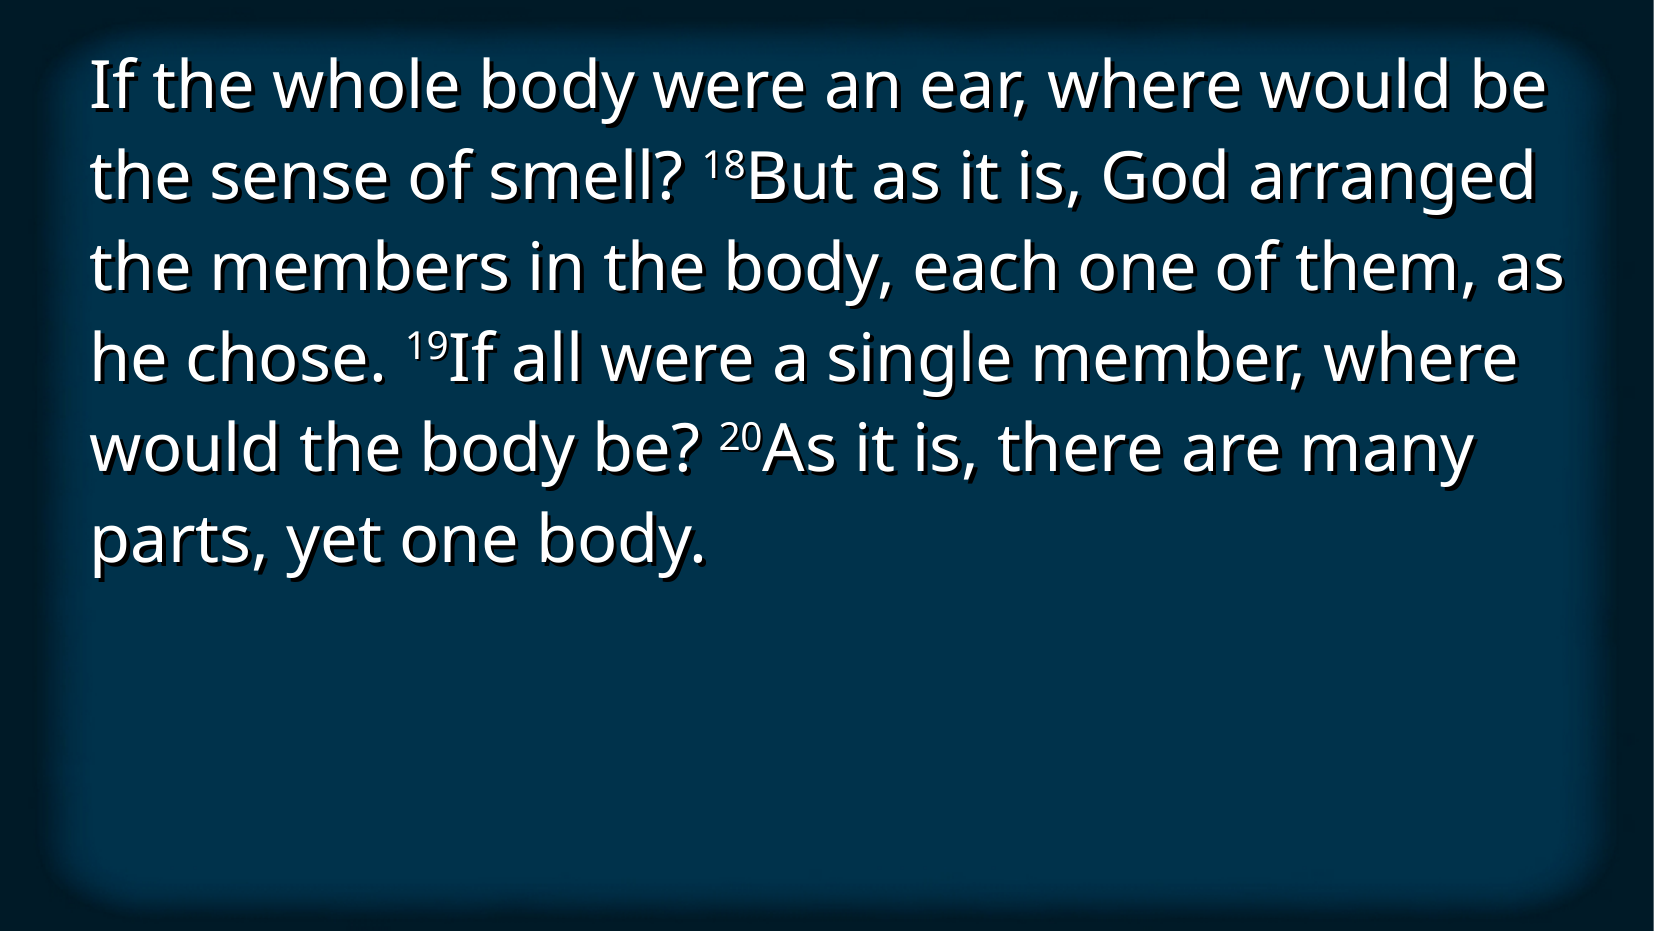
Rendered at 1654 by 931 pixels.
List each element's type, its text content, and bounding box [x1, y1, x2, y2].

text_box If the whole body were an ear, where would be the sense of smell? 18But as it is, God arranged the members in the body, each one of them, as he chose. 19If all were a single member, where would the body be? 20As it is, there are many parts, yet one body. [75, 30, 1591, 578]
picture [0, 0, 1654, 931]
